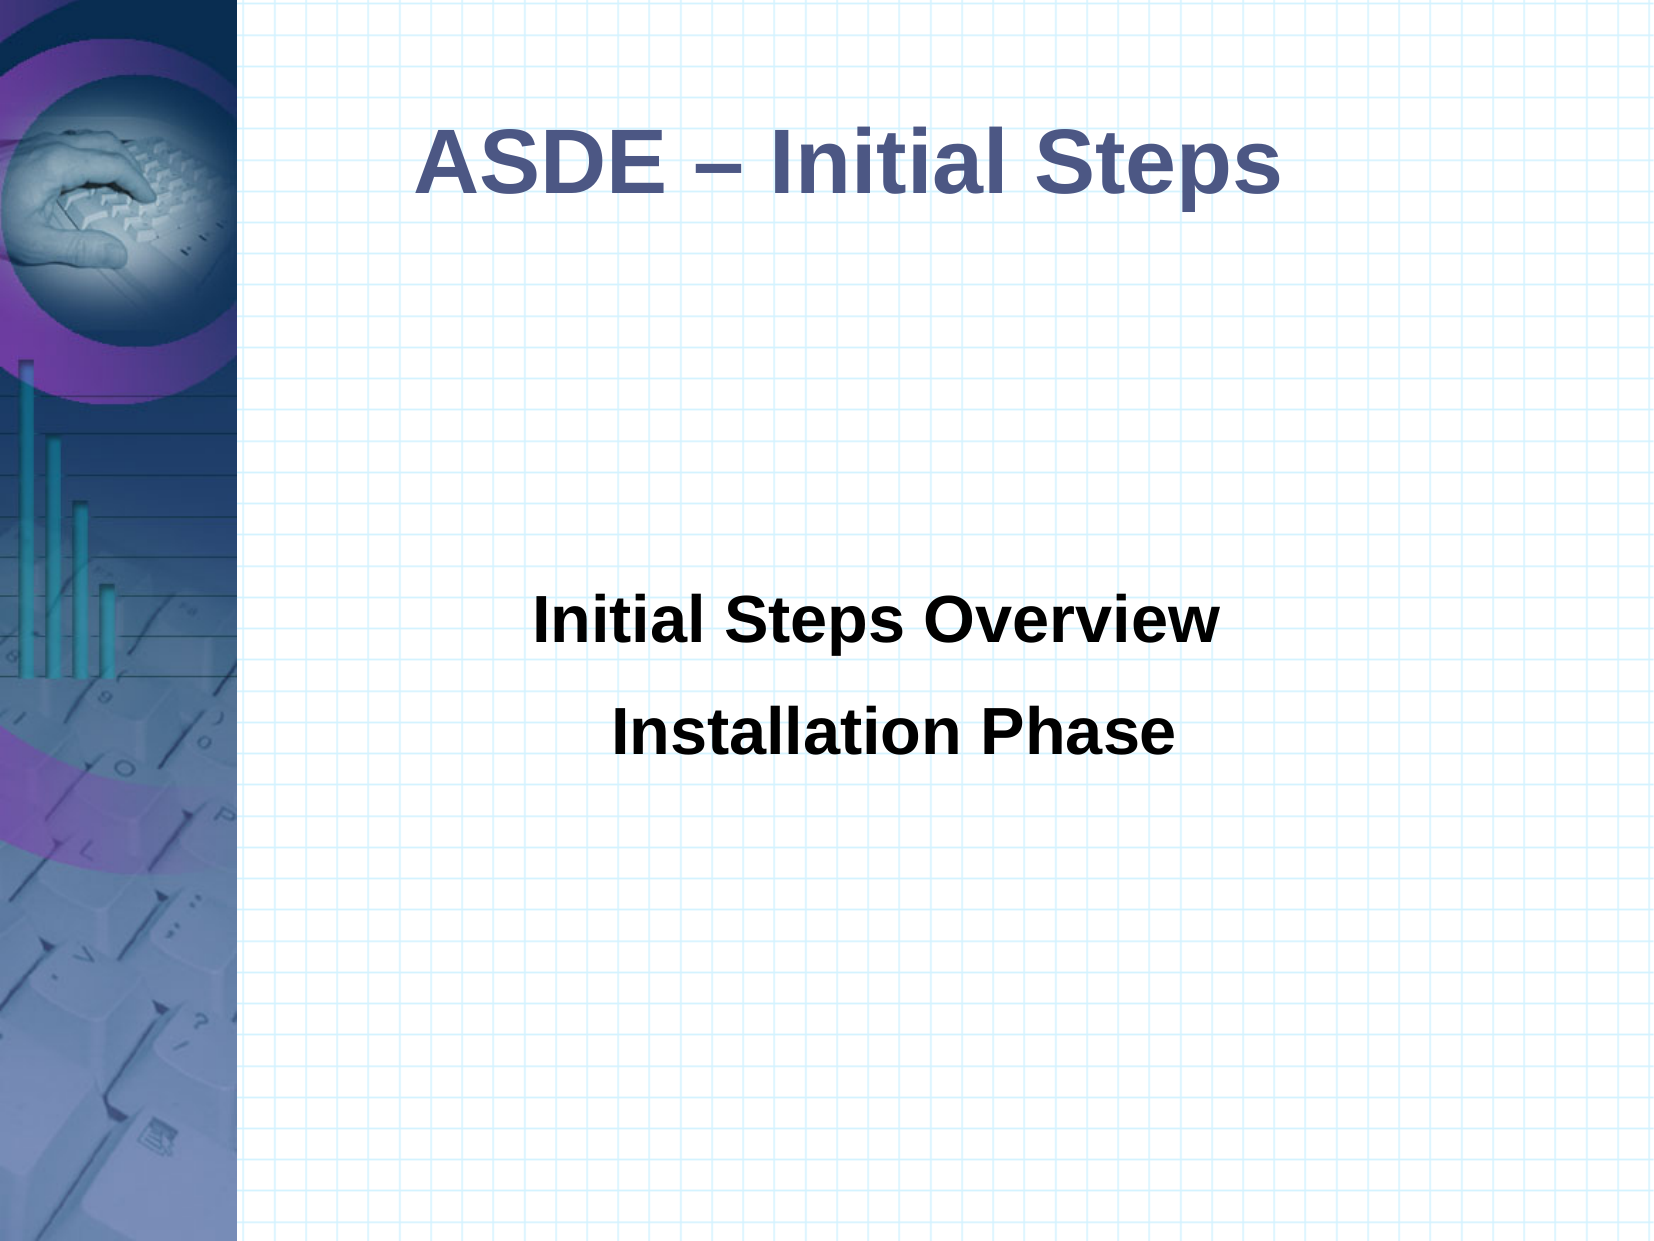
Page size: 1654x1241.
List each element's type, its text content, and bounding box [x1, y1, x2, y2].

title ASDE – Initial Steps [413, 58, 1654, 266]
picture [0, 0, 1654, 1241]
subtitle Initial Steps Overview Installation Phase [152, 265, 1565, 1048]
